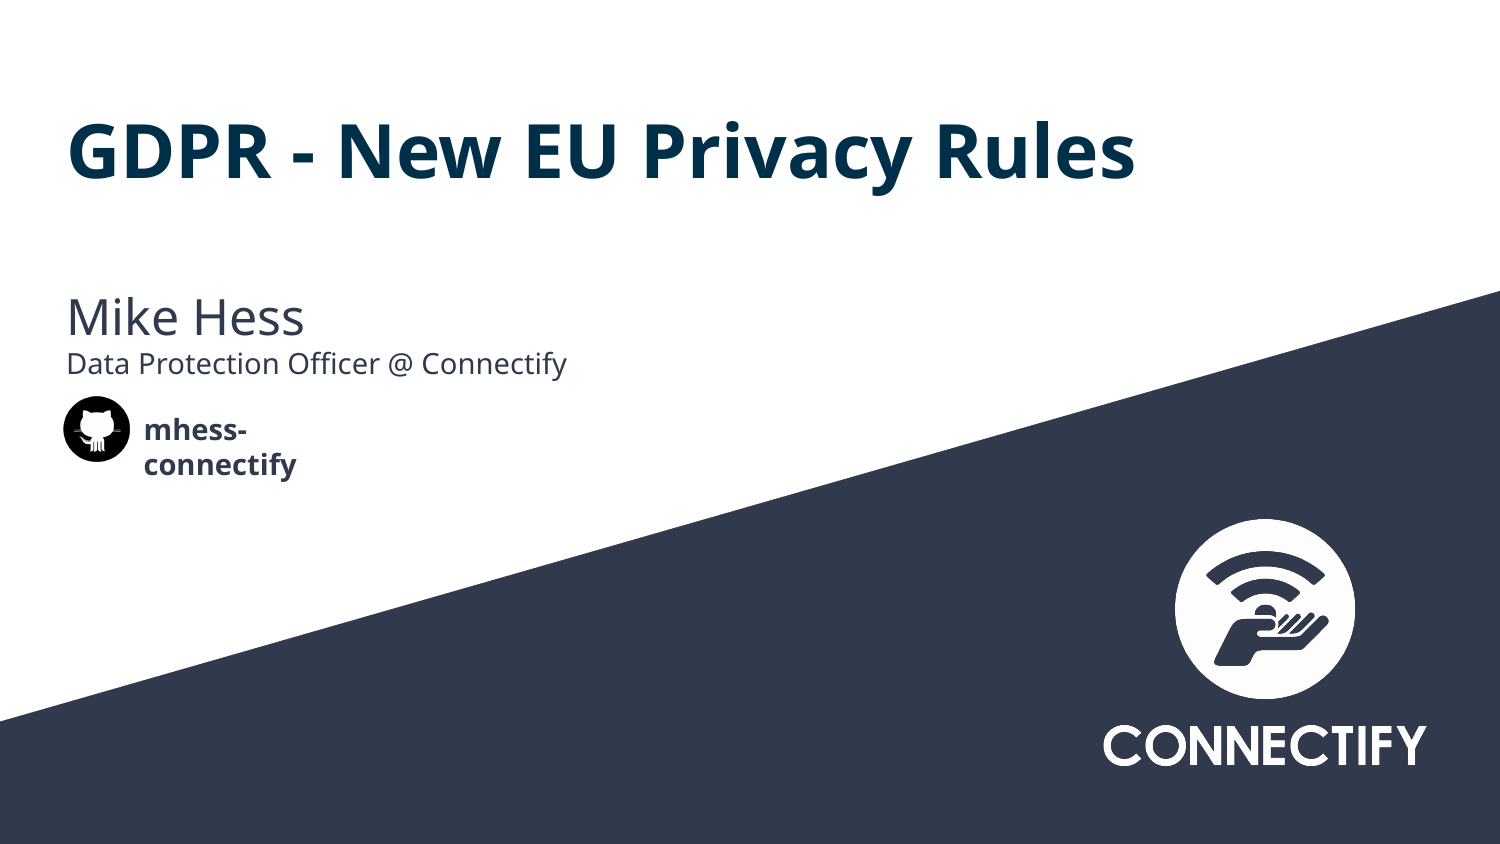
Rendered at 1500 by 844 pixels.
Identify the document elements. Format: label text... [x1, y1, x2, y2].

subtitle Mike Hess Data Protection Officer @ Connectify [51, 270, 627, 409]
picture [63, 396, 130, 462]
text_box mhess-connectify [128, 396, 403, 453]
picture [1092, 506, 1438, 794]
title GDPR - New EU Privacy Rules [51, 88, 1449, 299]
